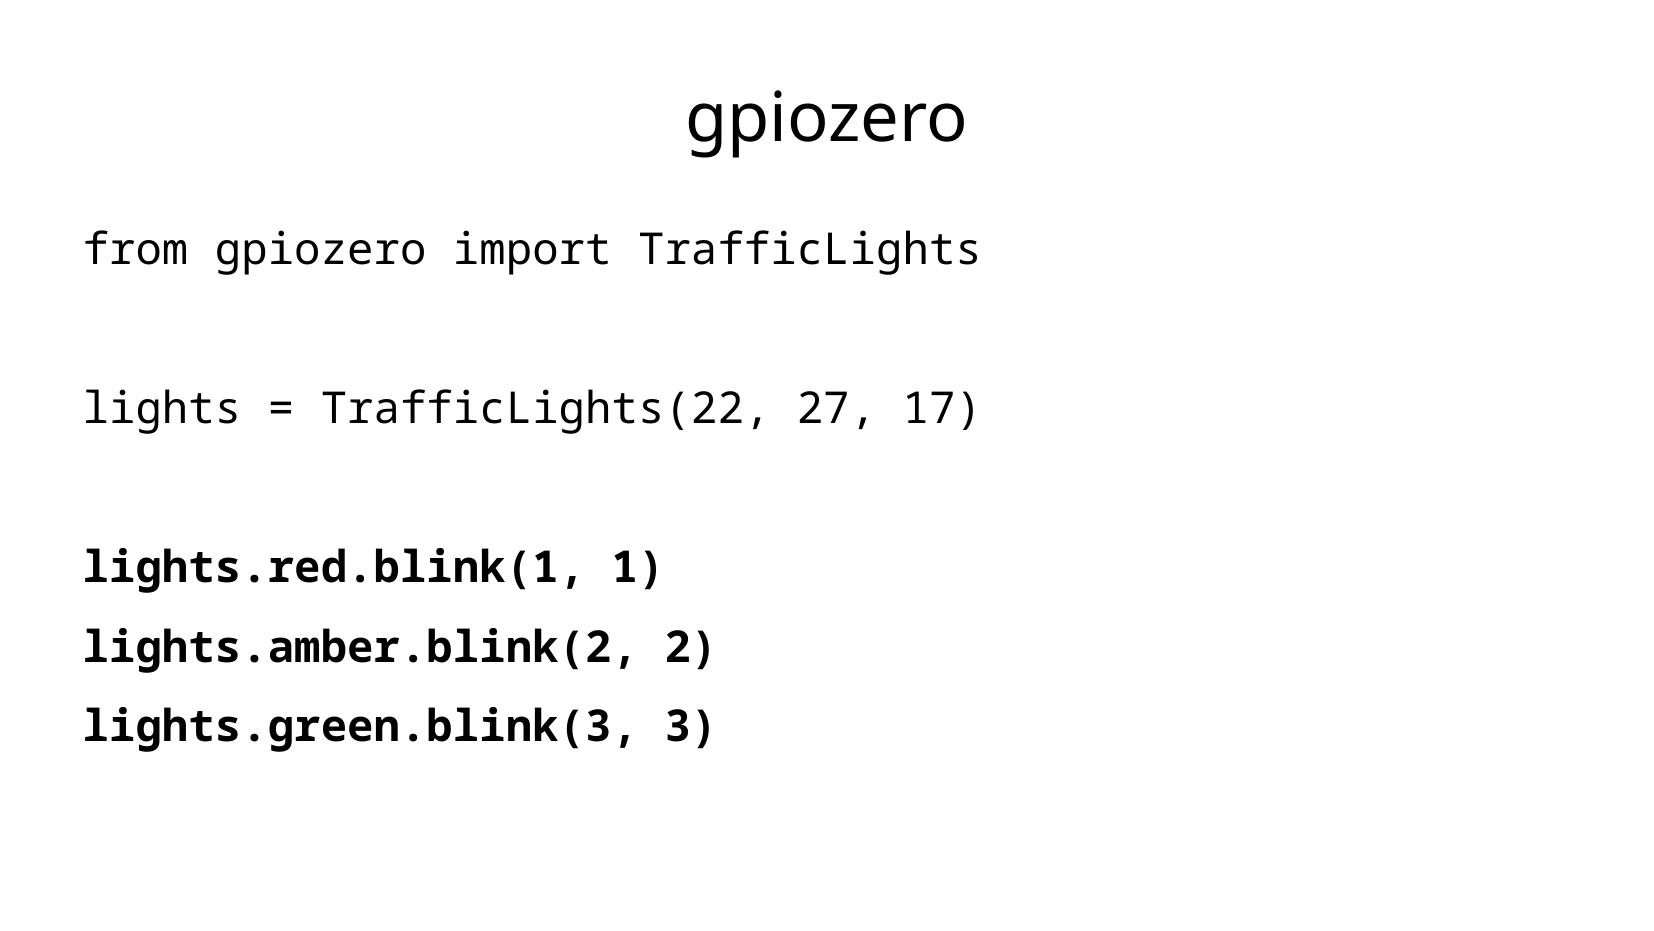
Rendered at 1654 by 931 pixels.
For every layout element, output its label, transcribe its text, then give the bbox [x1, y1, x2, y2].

title gpiozero [82, 37, 1571, 193]
list from gpiozero import TrafficLights lights = TrafficLights(22, 27, 17) lights.red.blink(1, 1) lights.amber.blink(2, 2) lights.green.blink(3, 3) [82, 217, 1571, 758]
